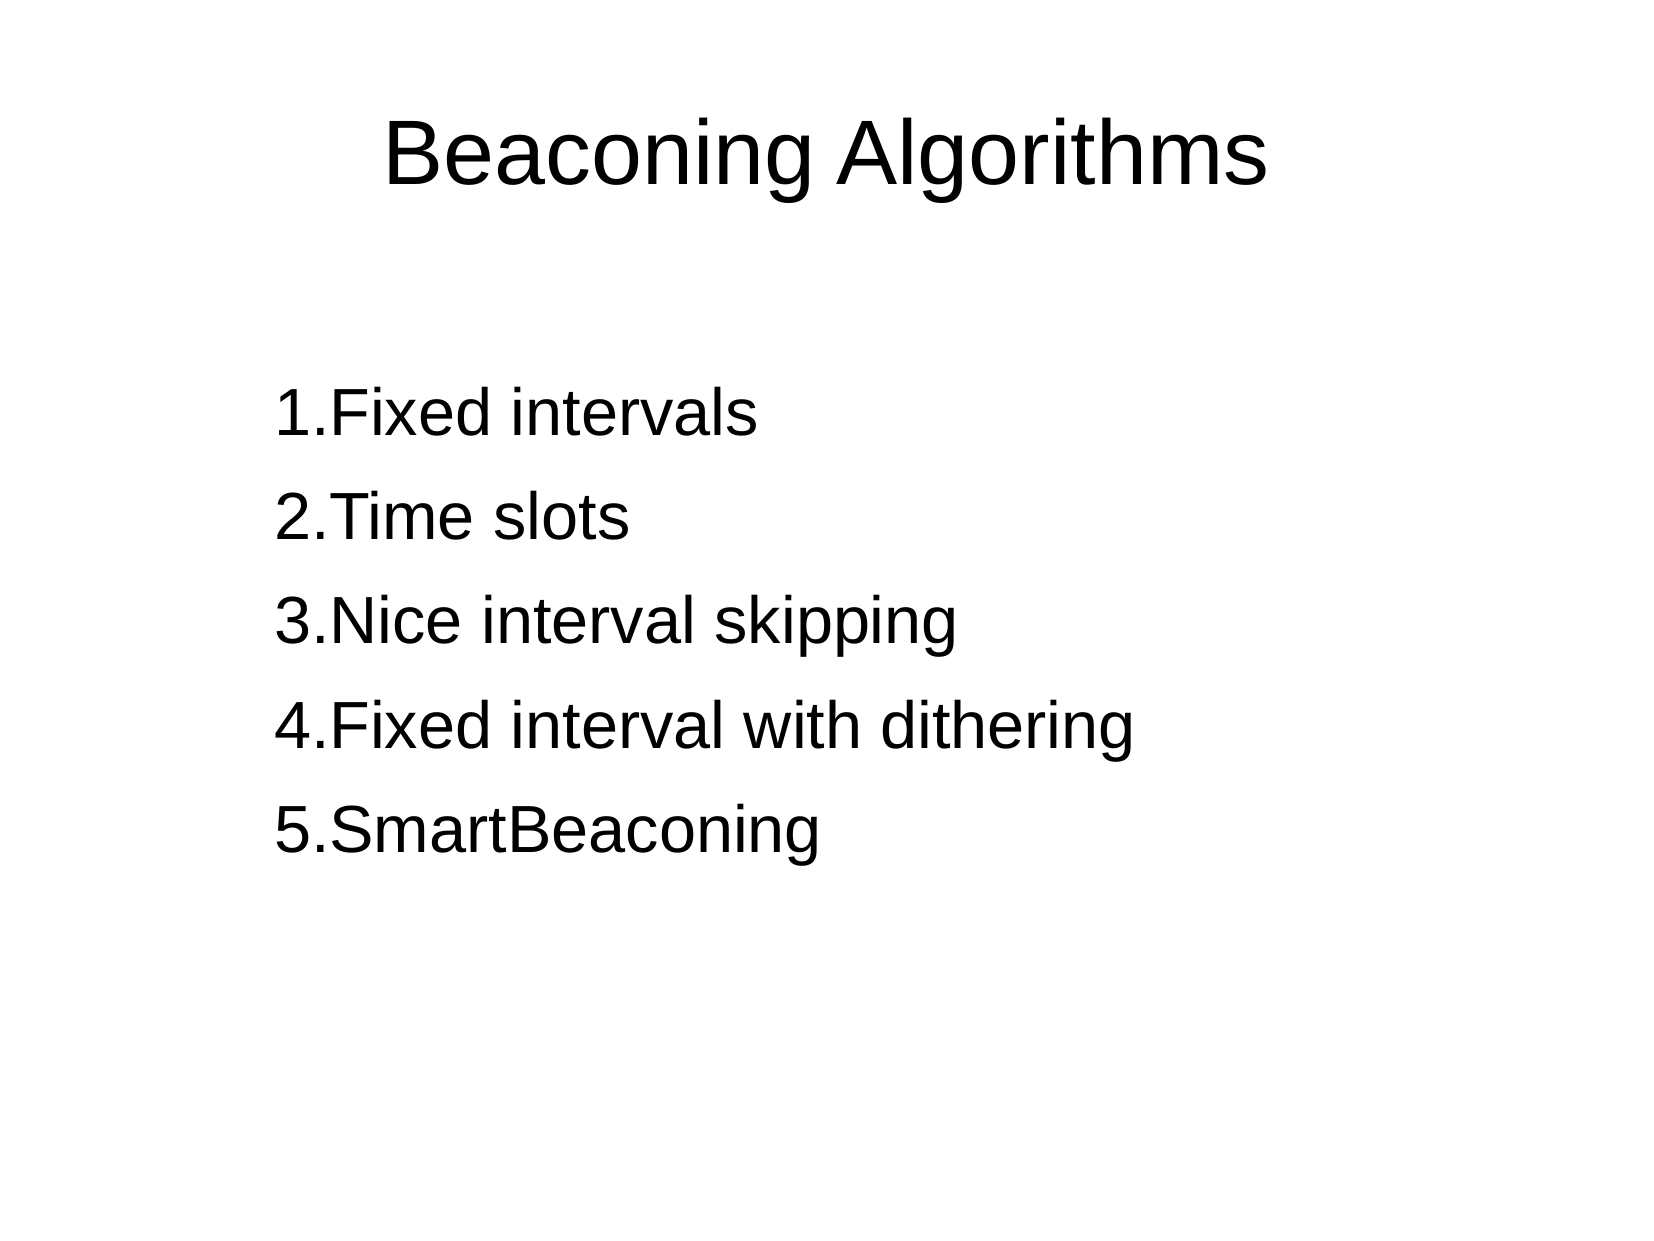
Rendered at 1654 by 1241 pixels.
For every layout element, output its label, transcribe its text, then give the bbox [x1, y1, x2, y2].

list Fixed intervals Time slots Nice interval skipping Fixed interval with dithering SmartBeaconing [274, 375, 1591, 1021]
title Beaconing Algorithms [82, 49, 1571, 257]
